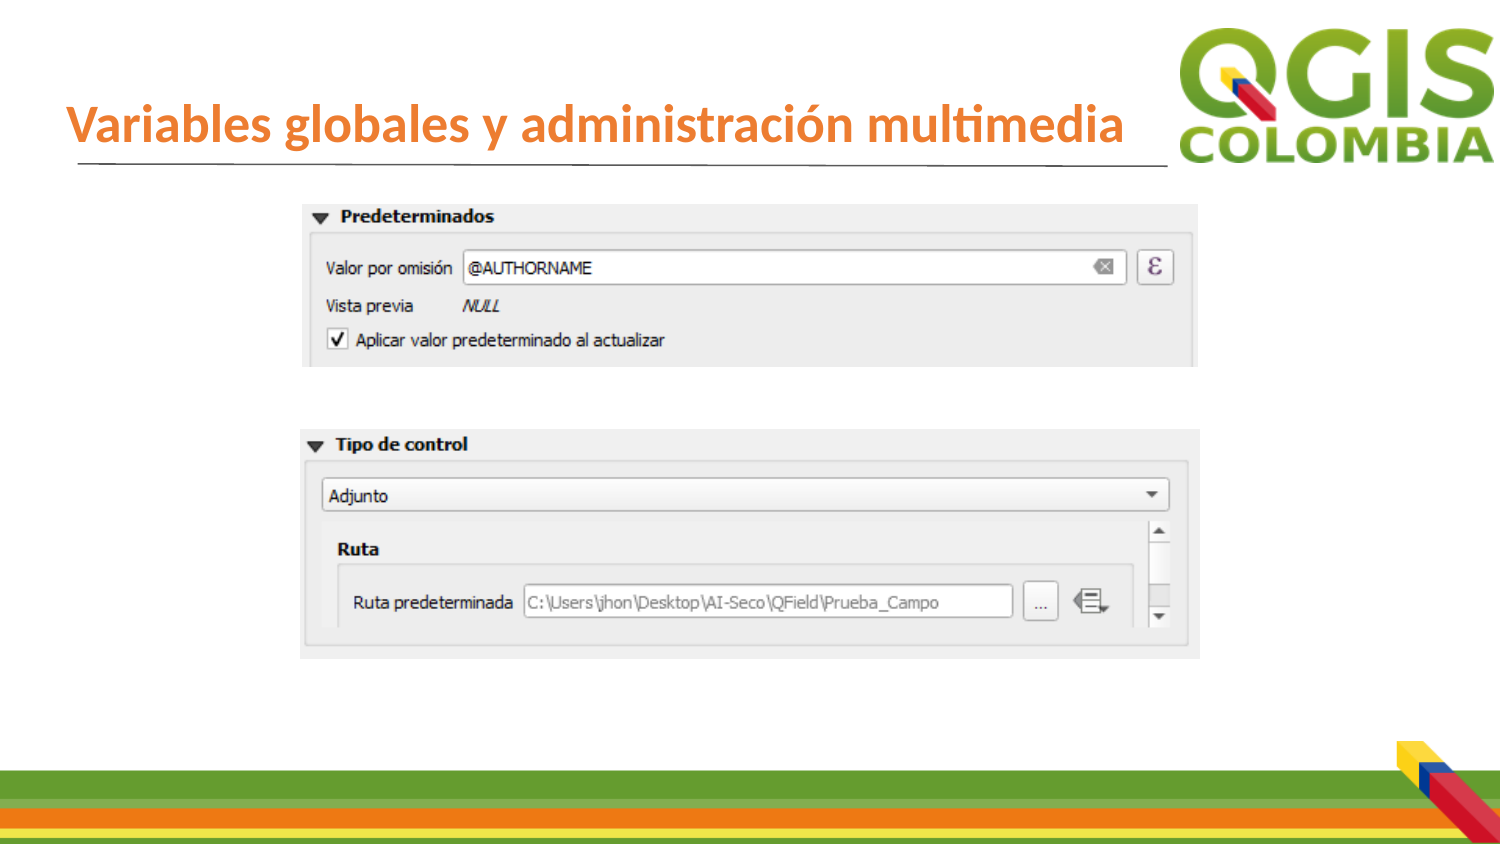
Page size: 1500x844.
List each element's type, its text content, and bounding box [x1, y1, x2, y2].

picture [302, 204, 1198, 367]
picture [1180, 28, 1494, 163]
title Variables globales y administración multimedia [51, 73, 1449, 168]
picture [0, 741, 1500, 844]
picture [300, 429, 1200, 660]
